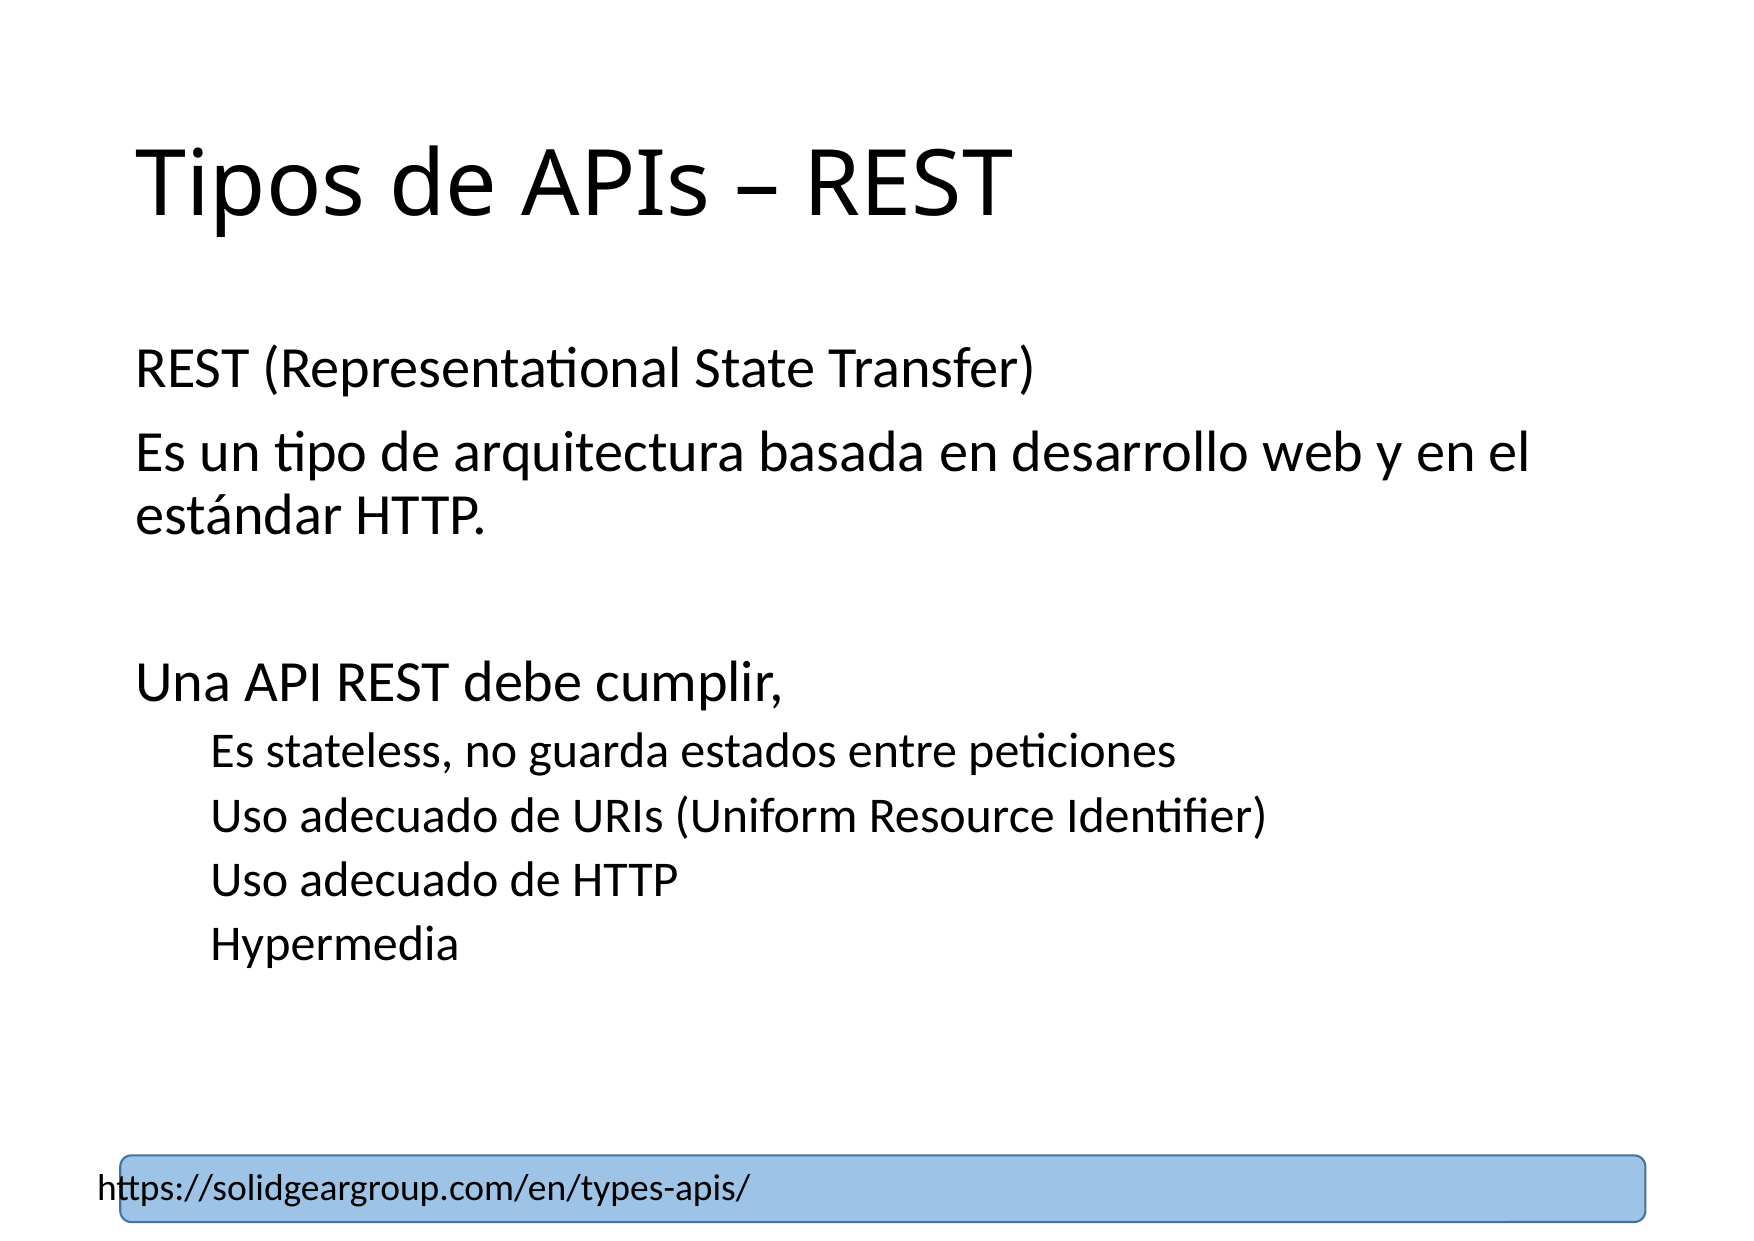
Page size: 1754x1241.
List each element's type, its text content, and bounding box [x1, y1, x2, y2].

title Tipos de APIs – REST [120, 65, 1634, 306]
text_box [121, 1155, 1646, 1223]
text_box https://solidgeargroup.com/en/types-apis/ [82, 1155, 766, 1216]
list REST (Representational State Transfer) Es un tipo de arquitectura basada en desarrollo web y en el estándar HTTP. Una API REST debe cumplir, Es stateless, no guarda estados entre peticiones Uso adecuado de URIs (Uniform Resource Identifier) Uso adecuado de HTTP Hypermedia [120, 330, 1634, 1117]
